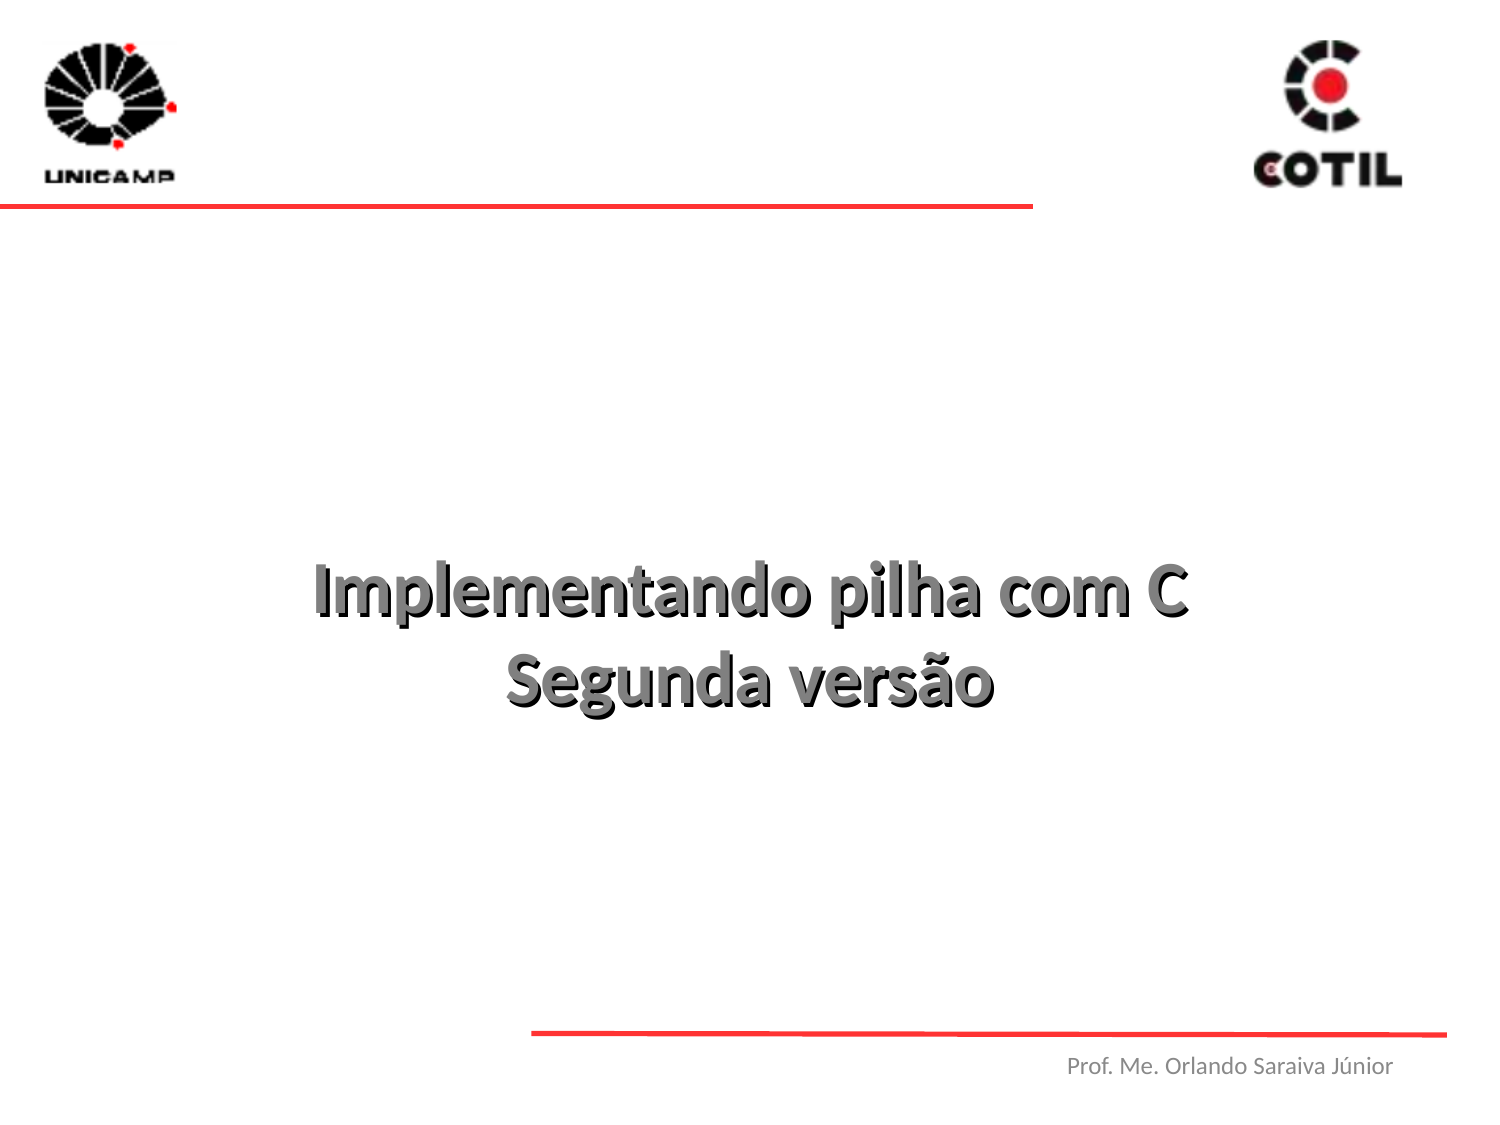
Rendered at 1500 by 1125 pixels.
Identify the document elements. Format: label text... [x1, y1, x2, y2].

title Implementando pilha com C Segunda versão [0, 531, 1500, 719]
picture [29, 29, 213, 199]
picture [1226, 17, 1418, 207]
